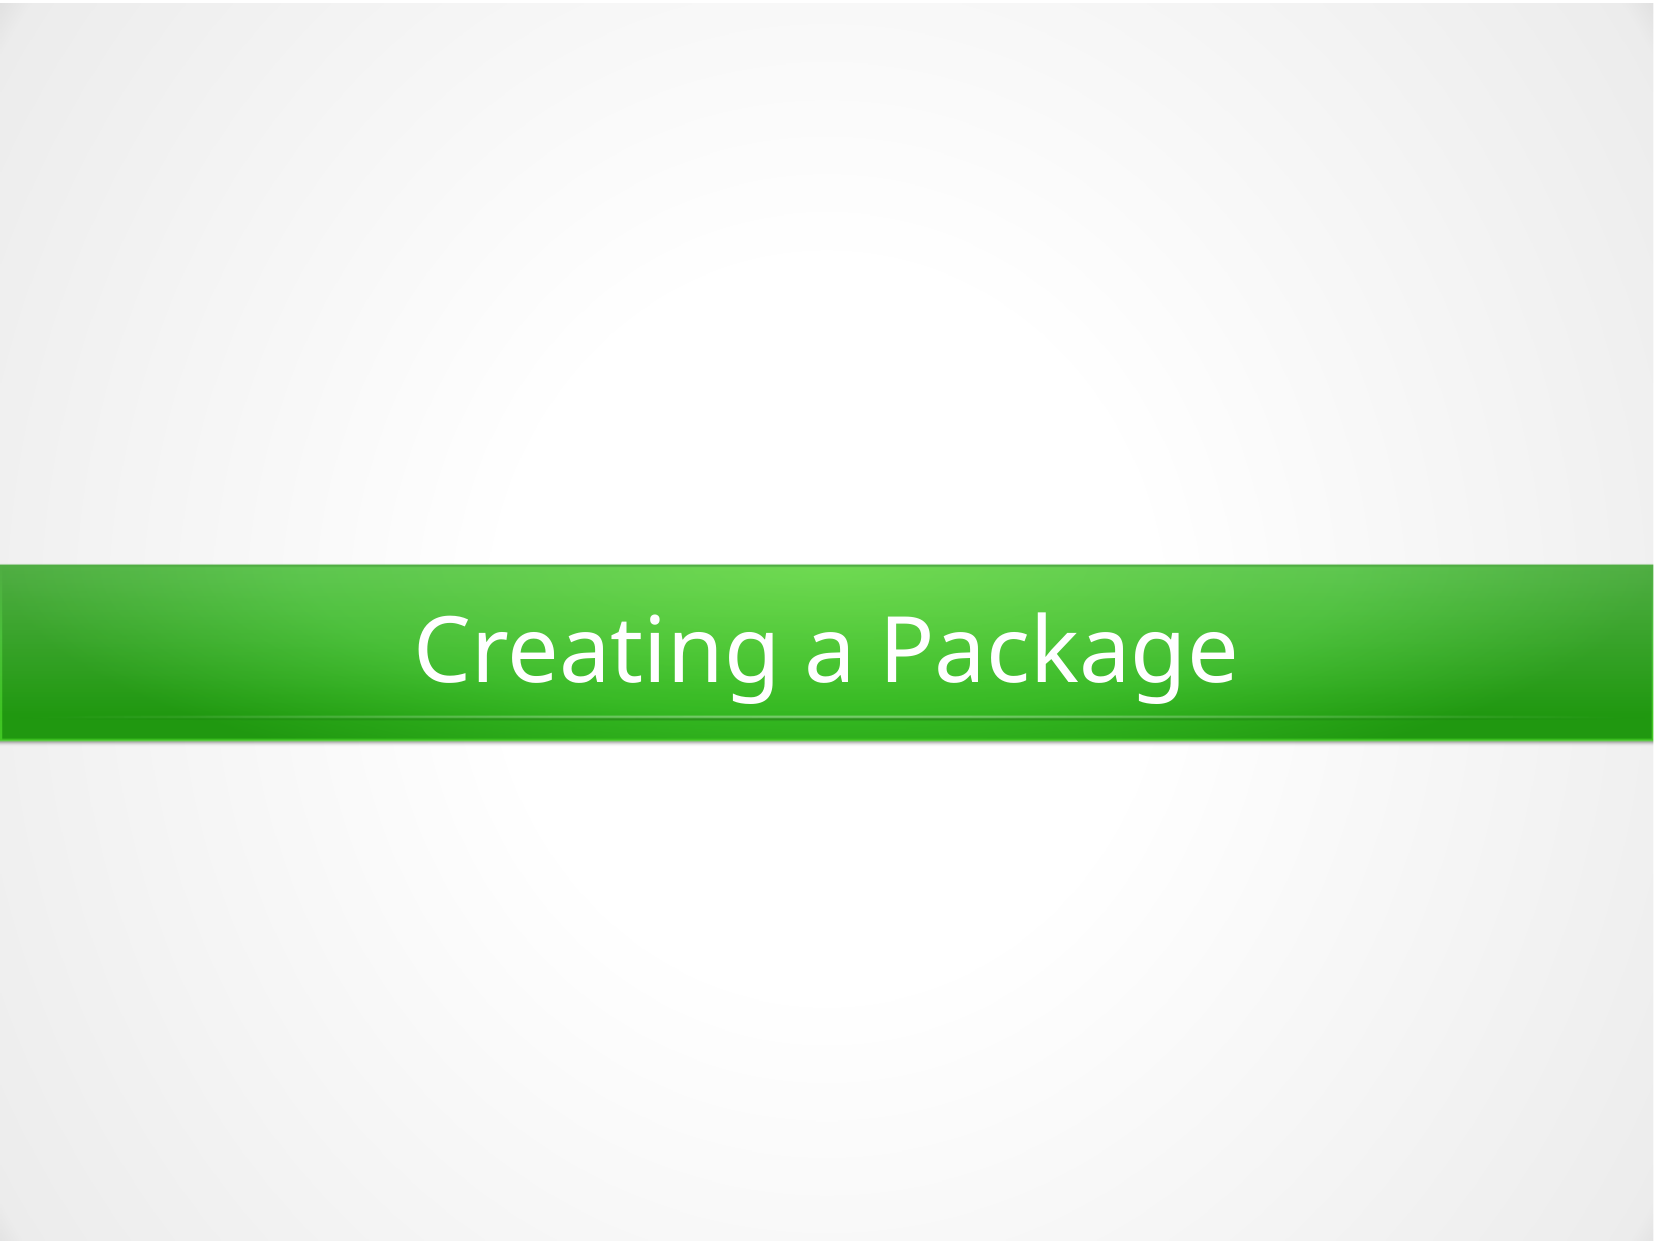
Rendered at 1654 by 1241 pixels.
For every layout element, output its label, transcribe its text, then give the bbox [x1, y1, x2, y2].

title Creating a Package [82, 578, 1571, 715]
picture [0, 3, 1654, 1241]
